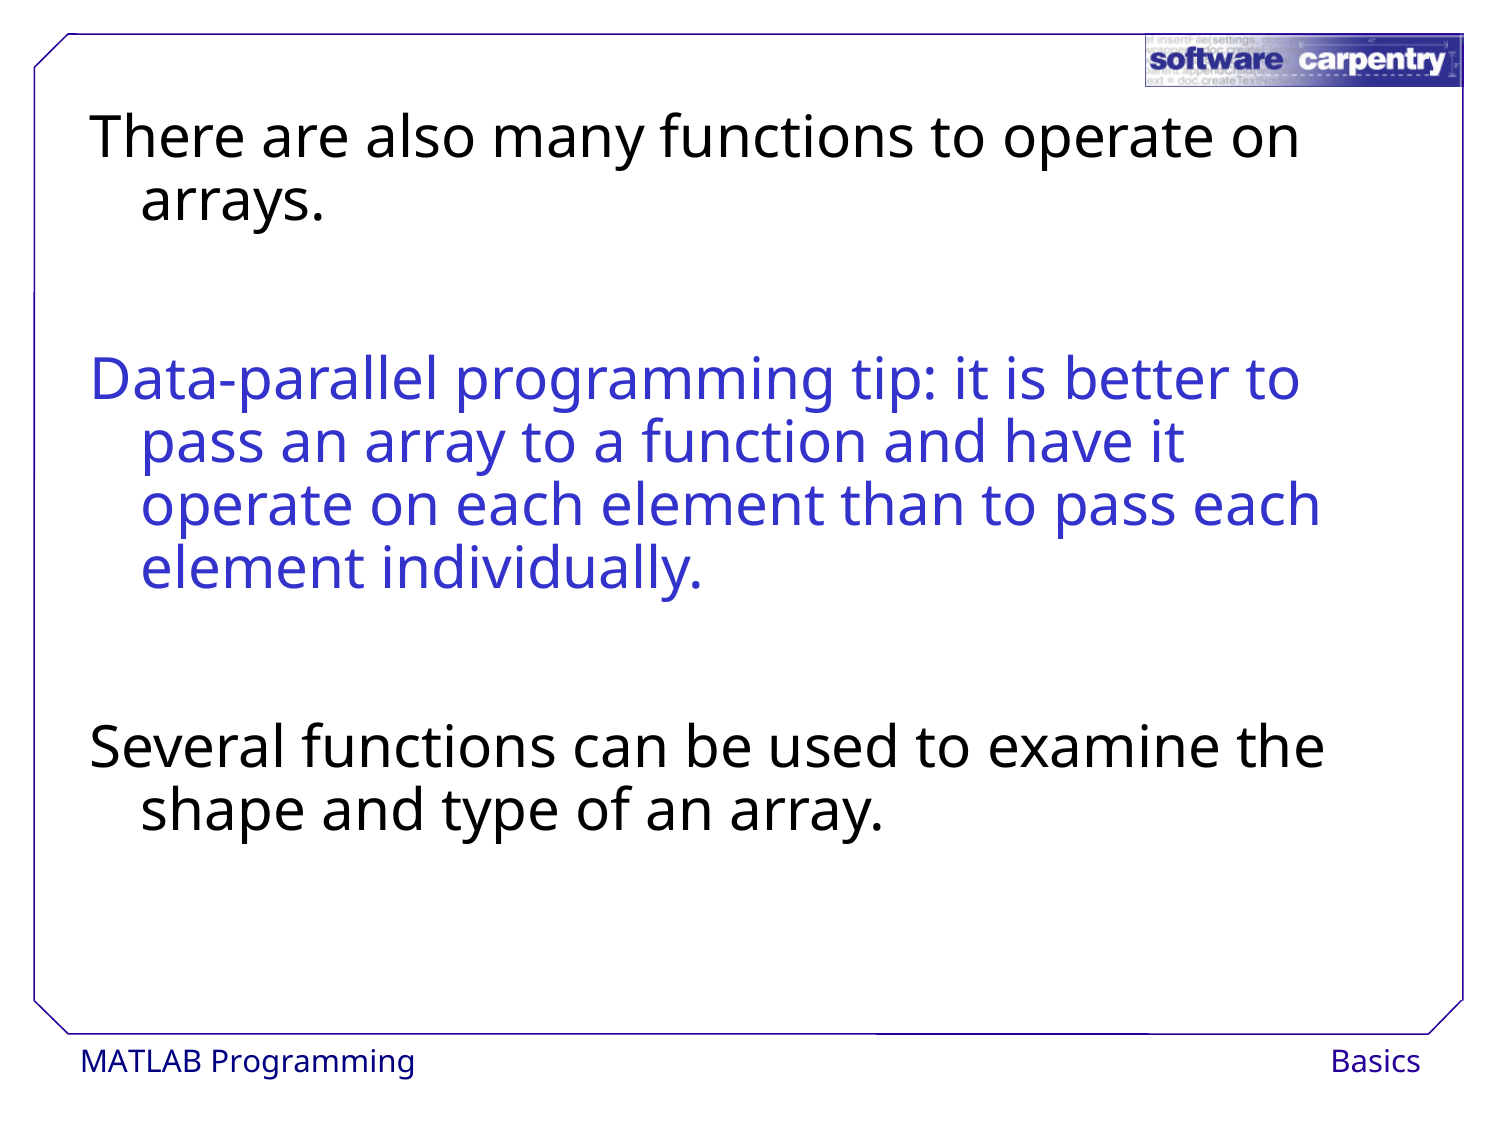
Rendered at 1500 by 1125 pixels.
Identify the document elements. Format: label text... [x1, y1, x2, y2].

picture [1145, 33, 1464, 87]
list There are also many functions to operate on arrays. Data-parallel programming tip: it is better to pass an array to a function and have it operate on each element than to pass each element individually. Several functions can be used to examine the shape and type of an array. [75, 99, 1426, 1013]
